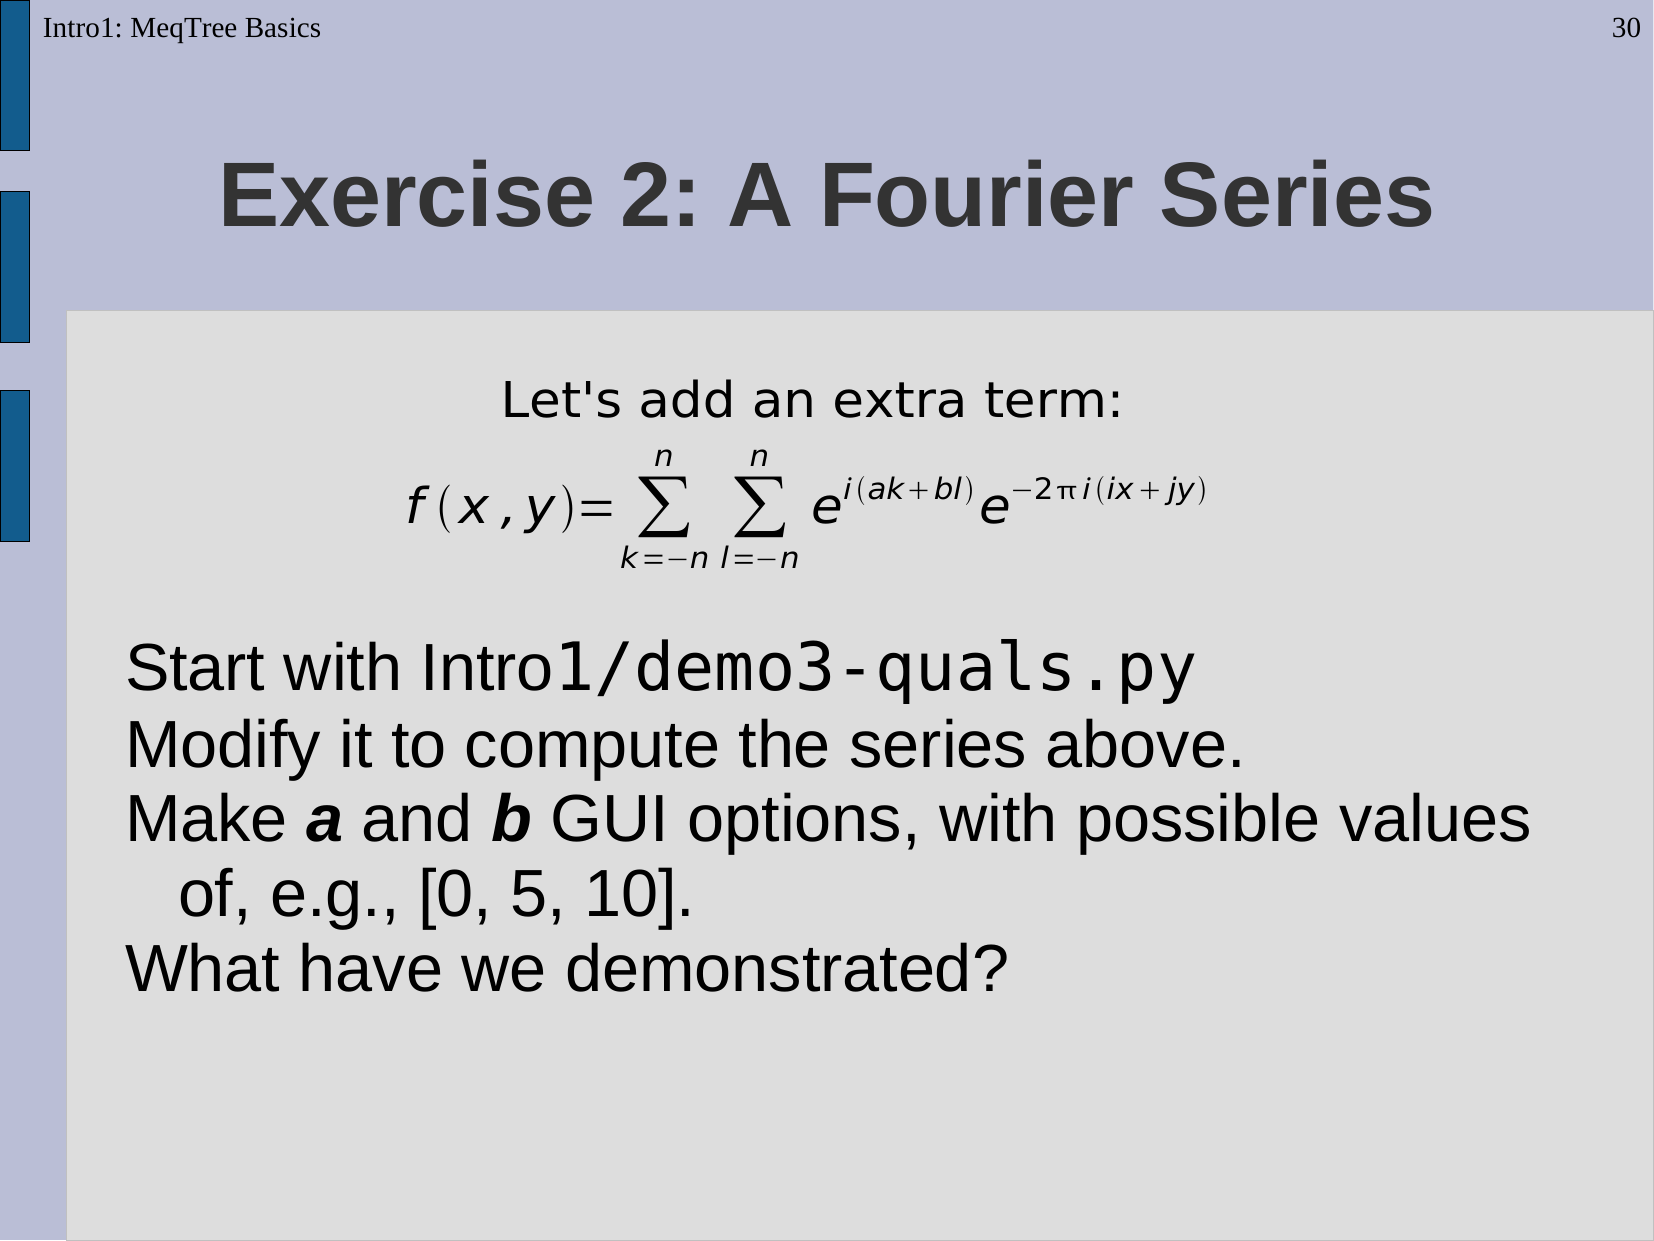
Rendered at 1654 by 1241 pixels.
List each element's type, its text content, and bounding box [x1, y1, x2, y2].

chart [398, 348, 1214, 576]
title Exercise 2: A Fourier Series [121, 91, 1534, 299]
list Start with Intro1/demo3-quals.py Modify it to compute the series above. Make a and b GUI options, with possible values of, e.g., [0, 5, 10]. What have we demonstrated? [107, 628, 1590, 1018]
